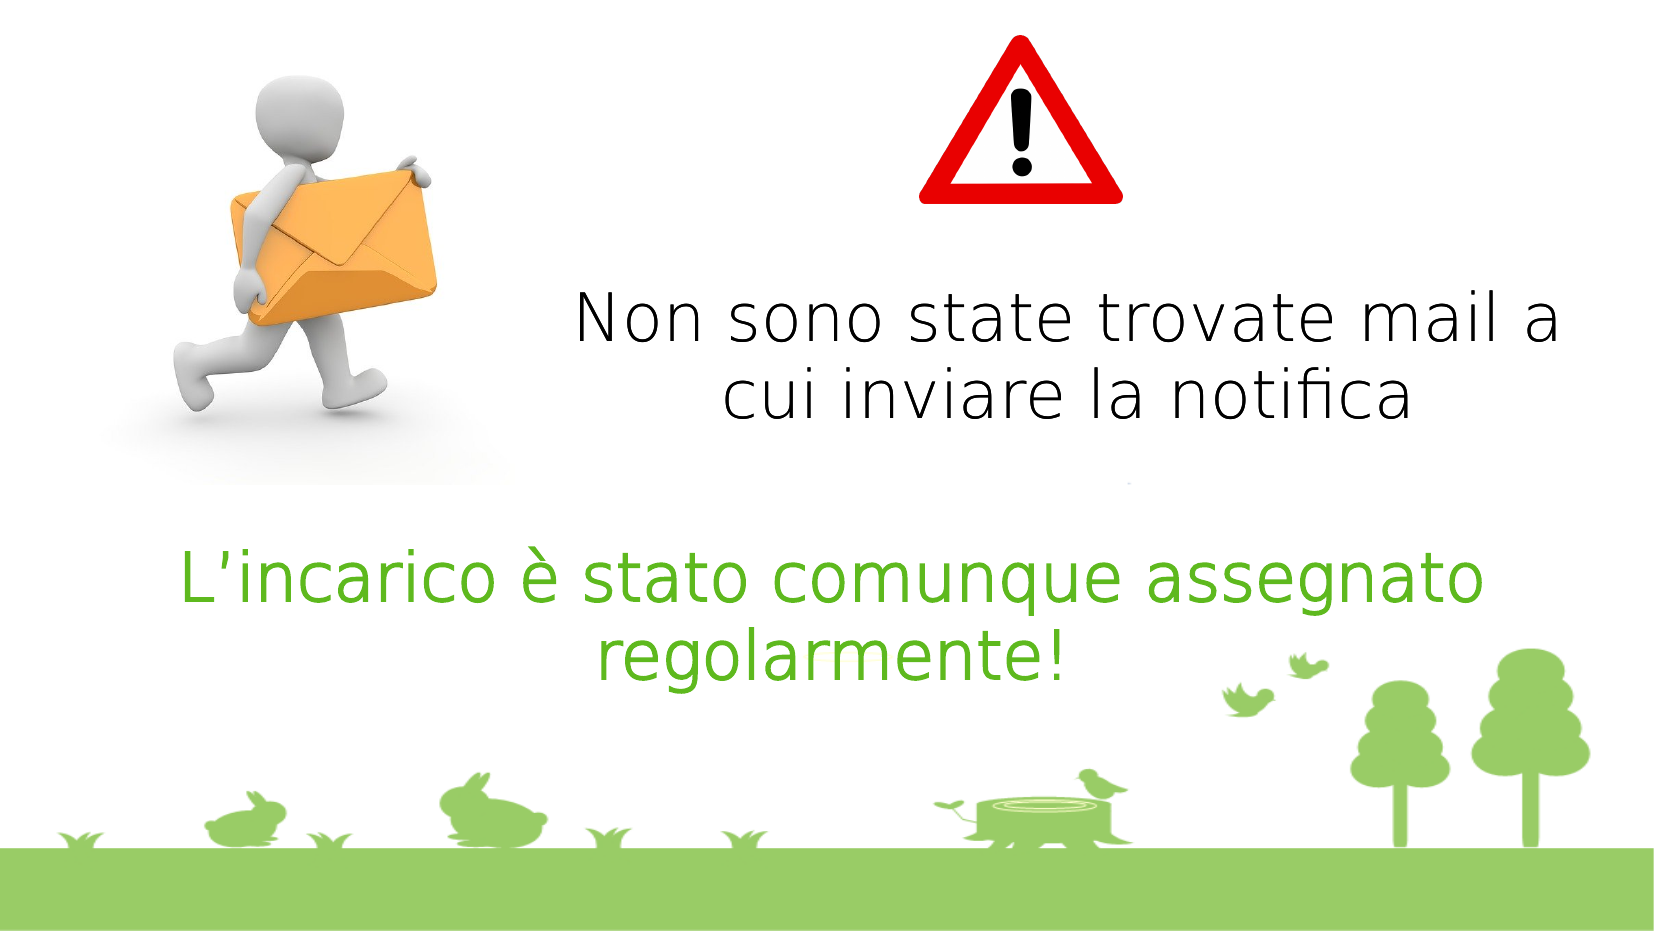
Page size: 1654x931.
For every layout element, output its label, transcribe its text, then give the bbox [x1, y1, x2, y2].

picture [0, 0, 1654, 931]
text_box Non sono state trovate mail a cui inviare la notifica [519, 271, 1619, 520]
text_box L’incarico è stato comunque assegnato regolarmente! [35, 531, 1630, 780]
